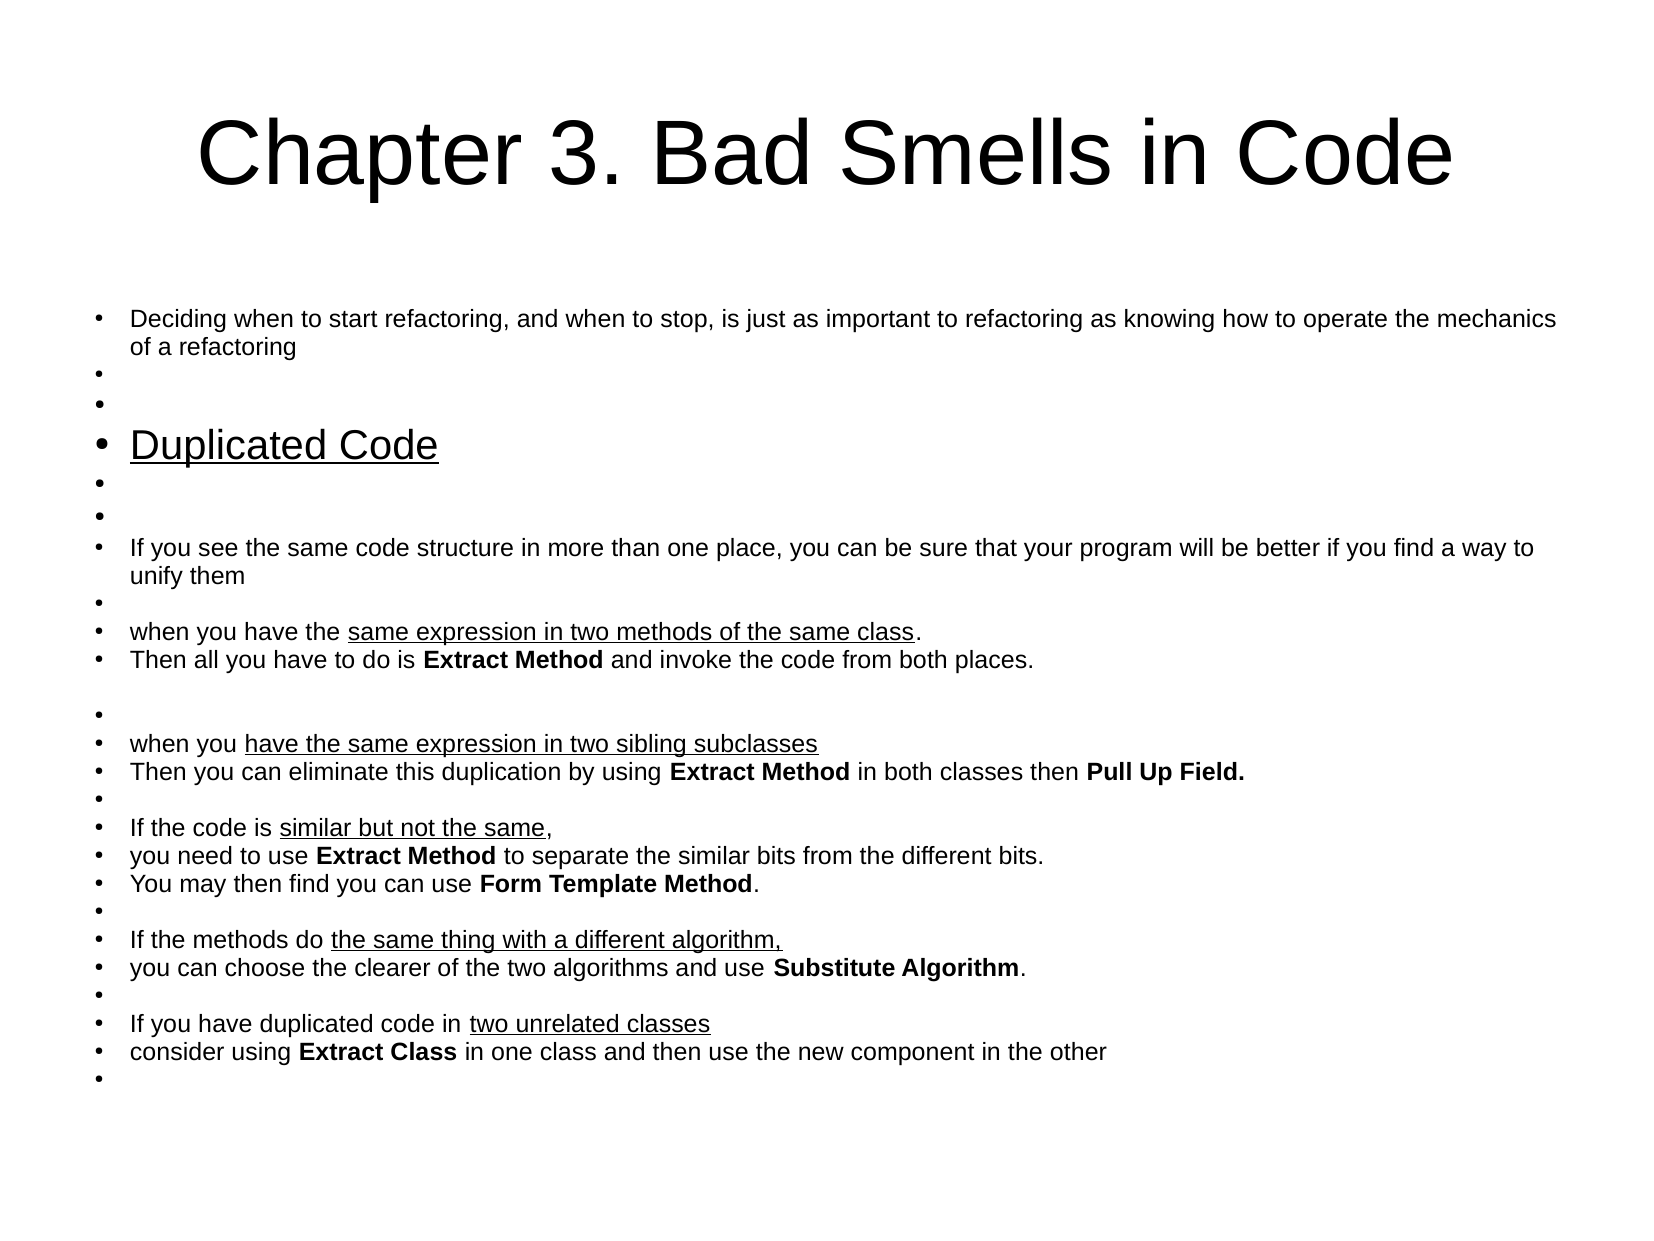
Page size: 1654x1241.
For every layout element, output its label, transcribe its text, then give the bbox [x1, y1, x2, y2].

title Chapter 3. Bad Smells in Code [82, 49, 1571, 257]
subtitle Deciding when to start refactoring, and when to stop, is just as important to refactoring as knowing how to operate the mechanics of a refactoring Duplicated Code If you see the same code structure in more than one place, you can be sure that your program will be better if you find a way to unify them when you have the same expression in two methods of the same class. Then all you have to do is Extract Method and invoke the code from both places. when you have the same expression in two sibling subclasses Then you can eliminate this duplication by using Extract Method in both classes then Pull Up Field. If the code is similar but not the same, you need to use Extract Method to separate the similar bits from the different bits. You may then find you can use Form Template Method. If the methods do the same thing with a different algorithm, you can choose the clearer of the two algorithms and use Substitute Algorithm. If you have duplicated code in two unrelated classes consider using Extract Class in one class and then use the new component in the other [94, 290, 1583, 1109]
